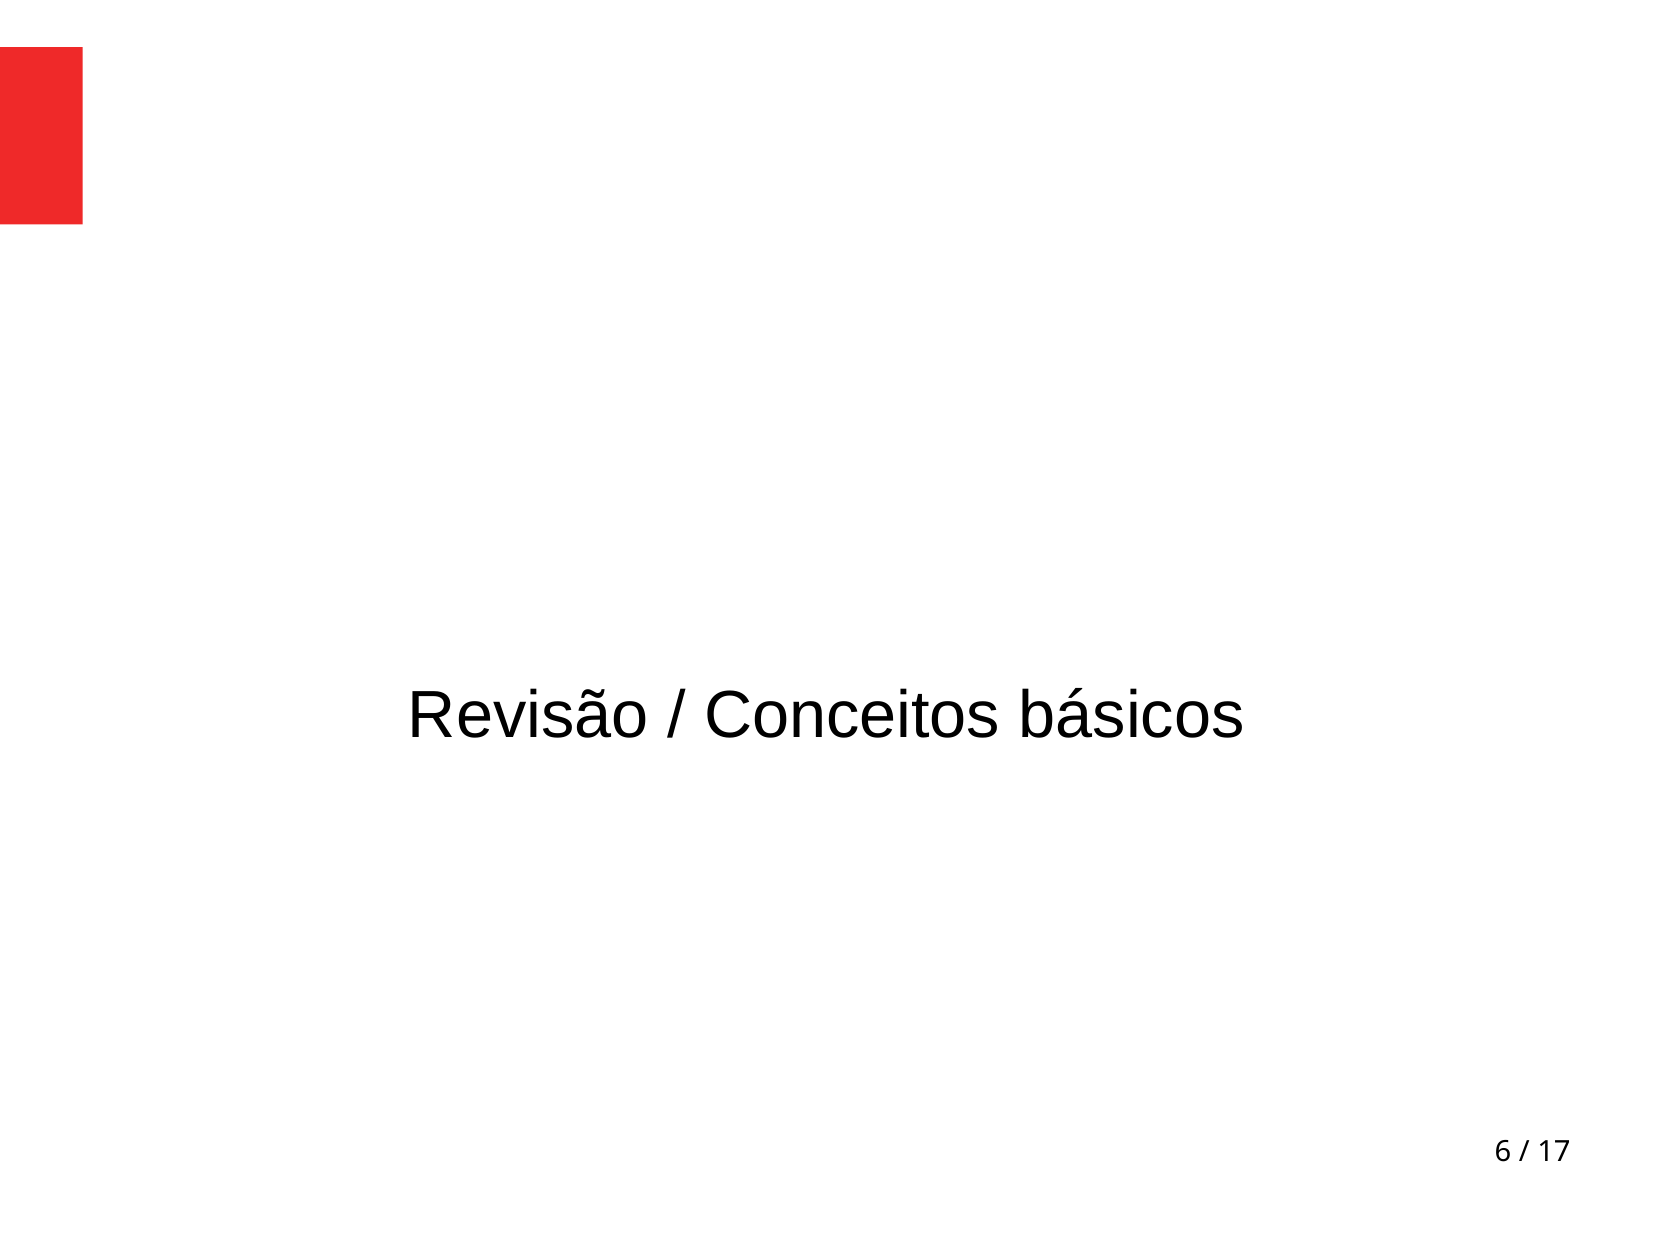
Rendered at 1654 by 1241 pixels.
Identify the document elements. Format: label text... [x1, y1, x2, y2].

subtitle Revisão / Conceitos básicos [118, 354, 1536, 1074]
